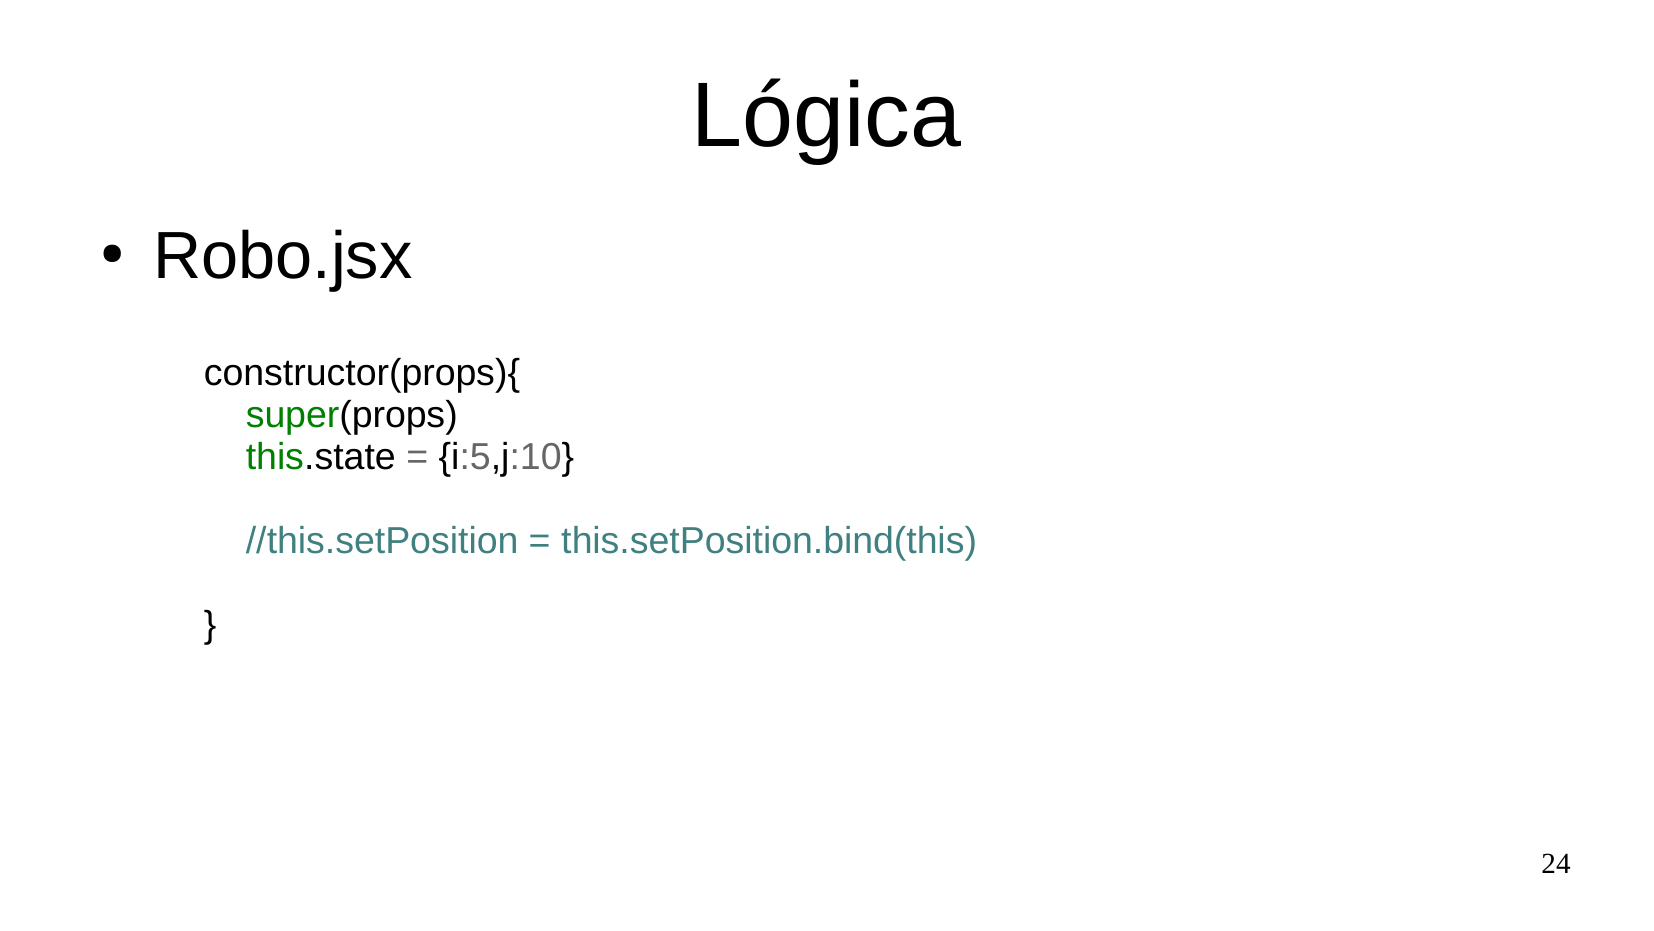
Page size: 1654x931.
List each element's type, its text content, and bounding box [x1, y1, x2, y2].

text_box constructor(props){ super(props) this.state = {i:5,j:10} //this.setPosition = this.setPosition.bind(this) } [147, 344, 1087, 653]
title Lógica [82, 37, 1571, 193]
list Robo.jsx [82, 217, 1571, 758]
